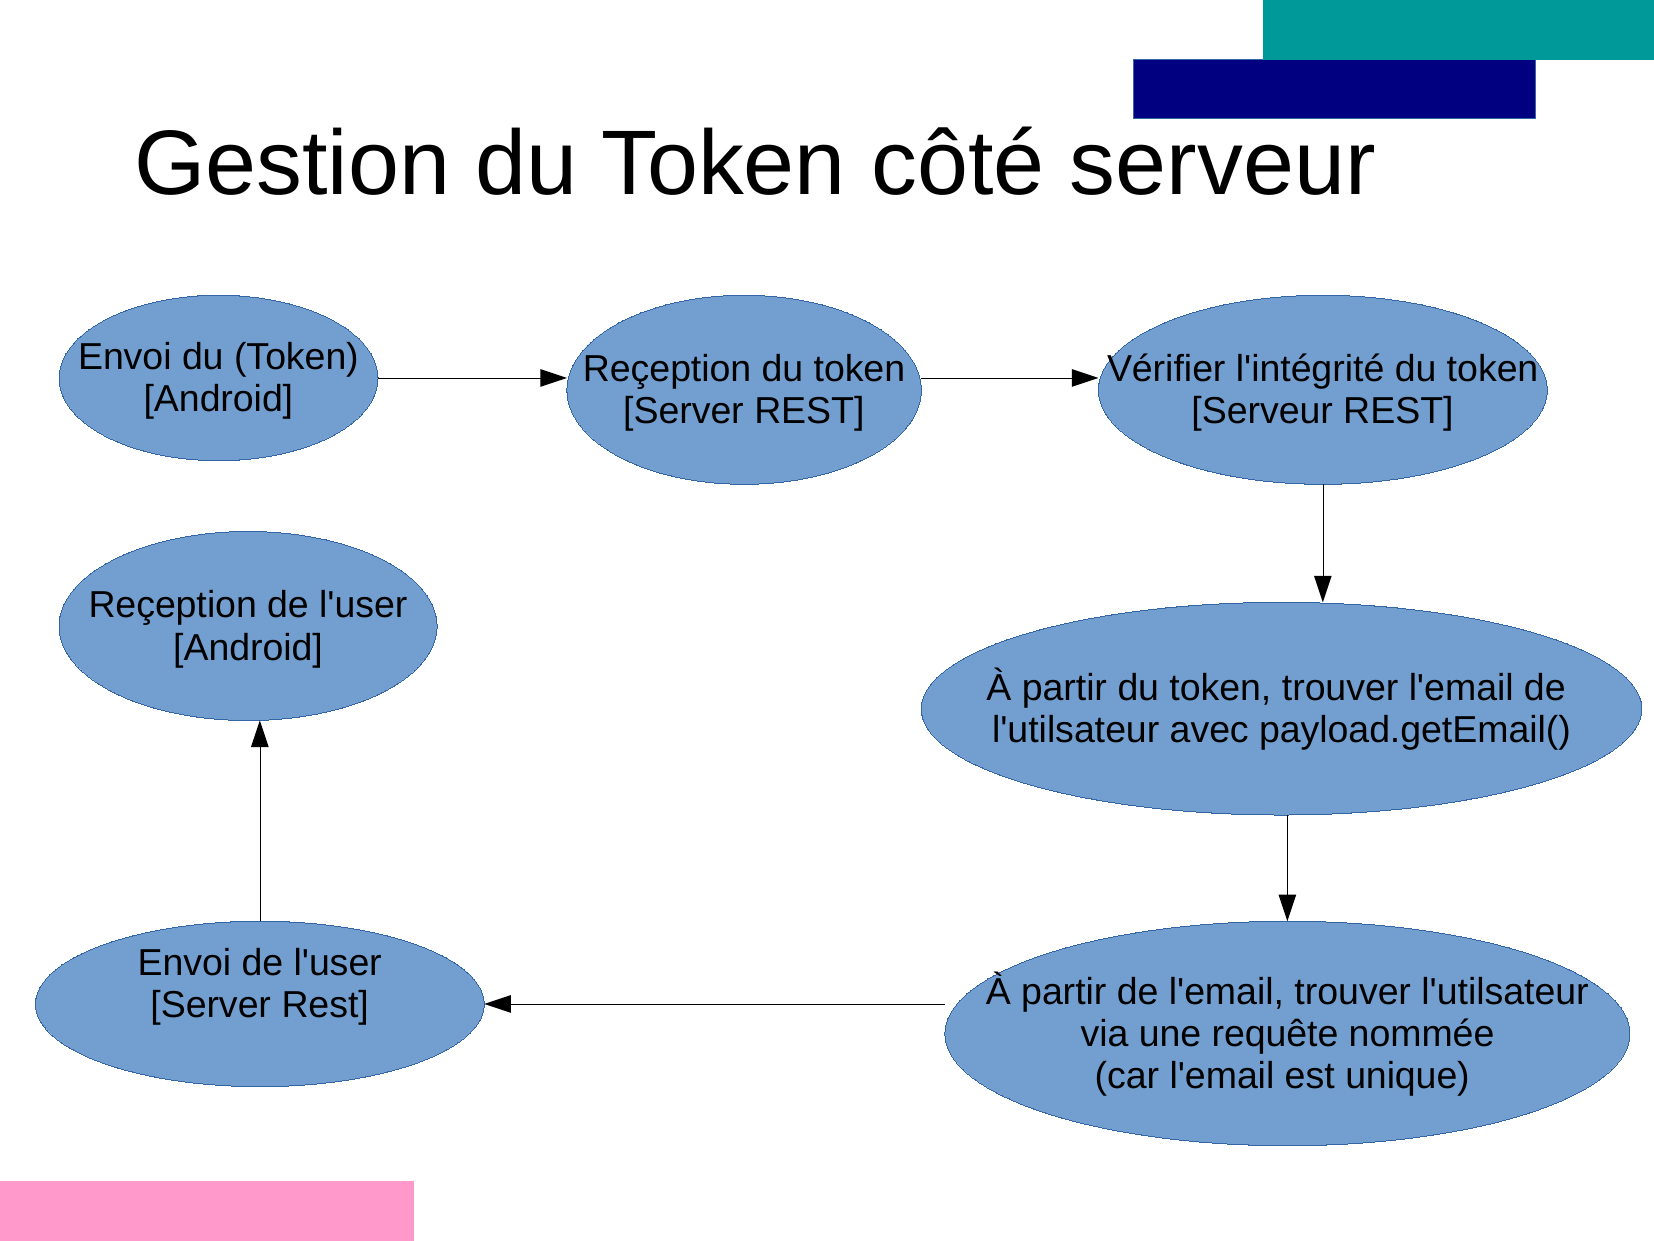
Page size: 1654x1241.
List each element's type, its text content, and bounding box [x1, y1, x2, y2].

title Gestion du Token côté serveur [11, 59, 1501, 267]
text_box [0, 1181, 414, 1241]
text_box À partir de l'email, trouver l'utilsateur via une requête nommée (car l'email est unique) [944, 921, 1630, 1146]
text_box [1133, 0, 1654, 119]
text_box Vérifier l'intégrité du token [Serveur REST] [1098, 295, 1548, 485]
text_box Envoi de l'user [Server Rest] [35, 921, 485, 1087]
text_box Reçeption de l'user [Android] [59, 531, 438, 721]
text_box Envoi du (Token) [Android] [59, 295, 379, 461]
text_box Reçeption du token [Server REST] [566, 295, 922, 485]
text_box À partir du token, trouver l'email de l'utilsateur avec payload.getEmail() [921, 602, 1642, 816]
